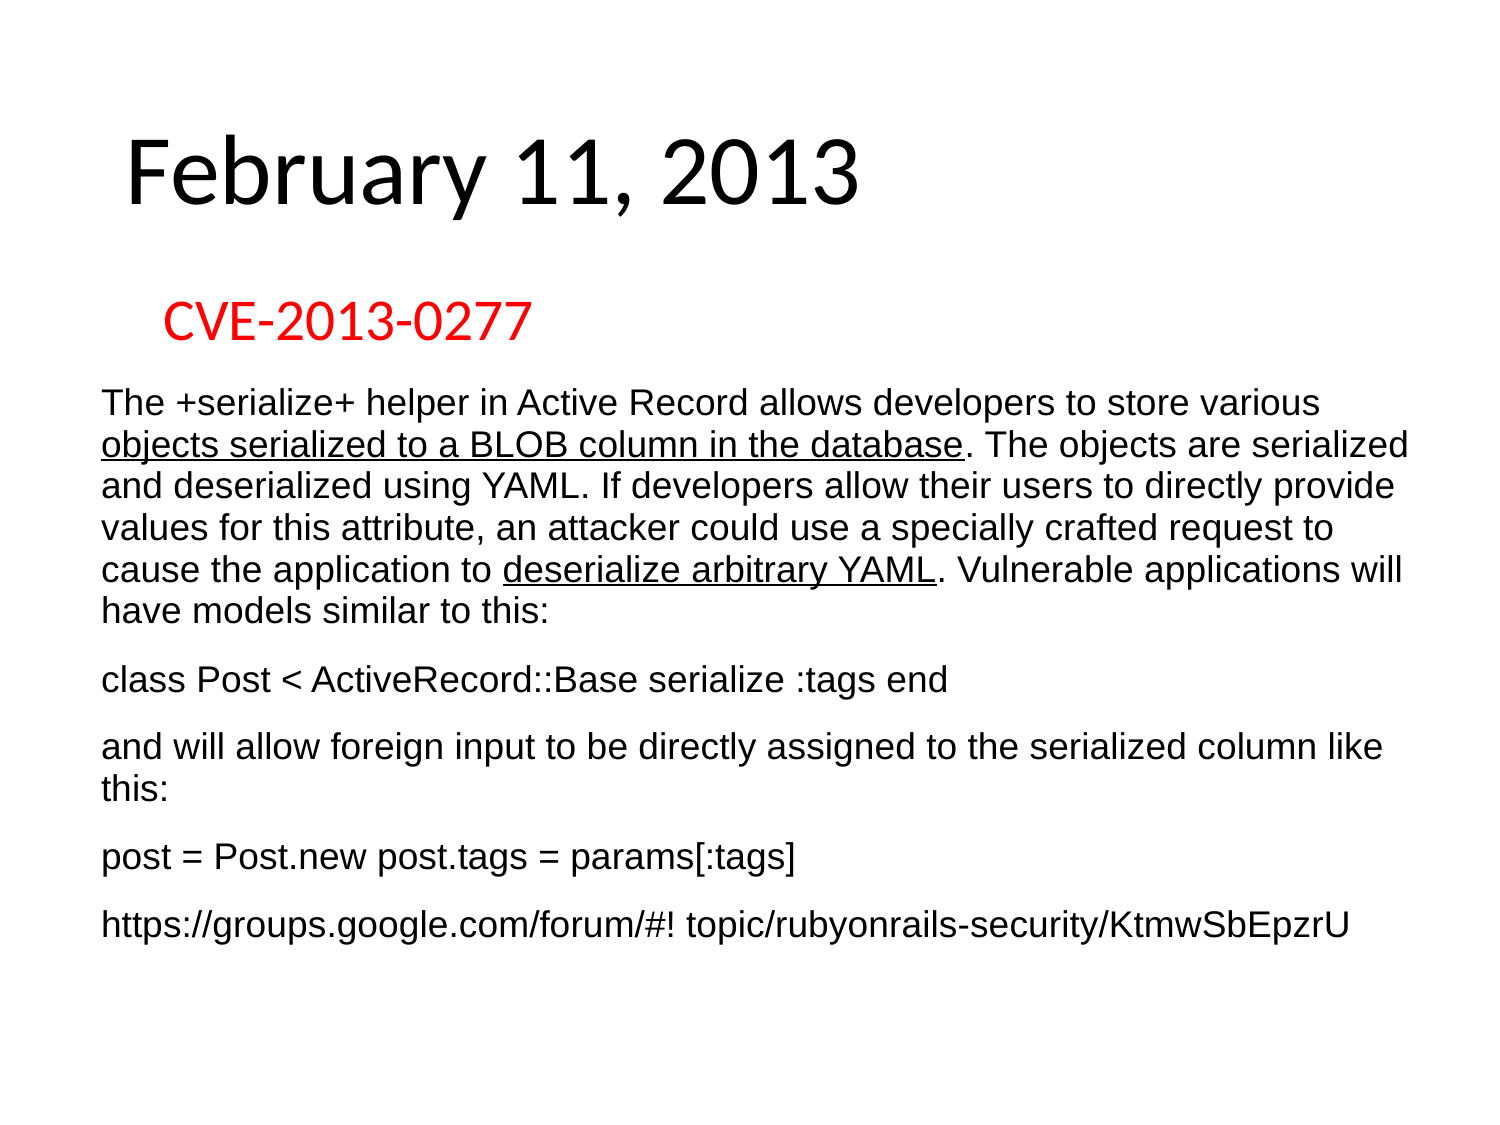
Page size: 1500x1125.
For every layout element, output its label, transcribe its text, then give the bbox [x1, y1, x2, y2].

list CVE-2013-0277 The +serialize+ helper in Active Record allows developers to store various objects serialized to a BLOB column in the database. The objects are serialized and deserialized using YAML. If developers allow their users to directly provide values for this attribute, an attacker could use a specially crafted request to cause the application to deserialize arbitrary YAML. Vulnerable applications will have models similar to this: class Post < ActiveRecord::Base serialize :tags end and will allow foreign input to be directly assigned to the serialized column like this: post = Post.new post.tags = params[:tags] https://groups.google.com/forum/#! topic/rubyonrails-security/KtmwSbEpzrU [100, 295, 1421, 949]
title February 11, 2013 [90, 58, 1365, 300]
